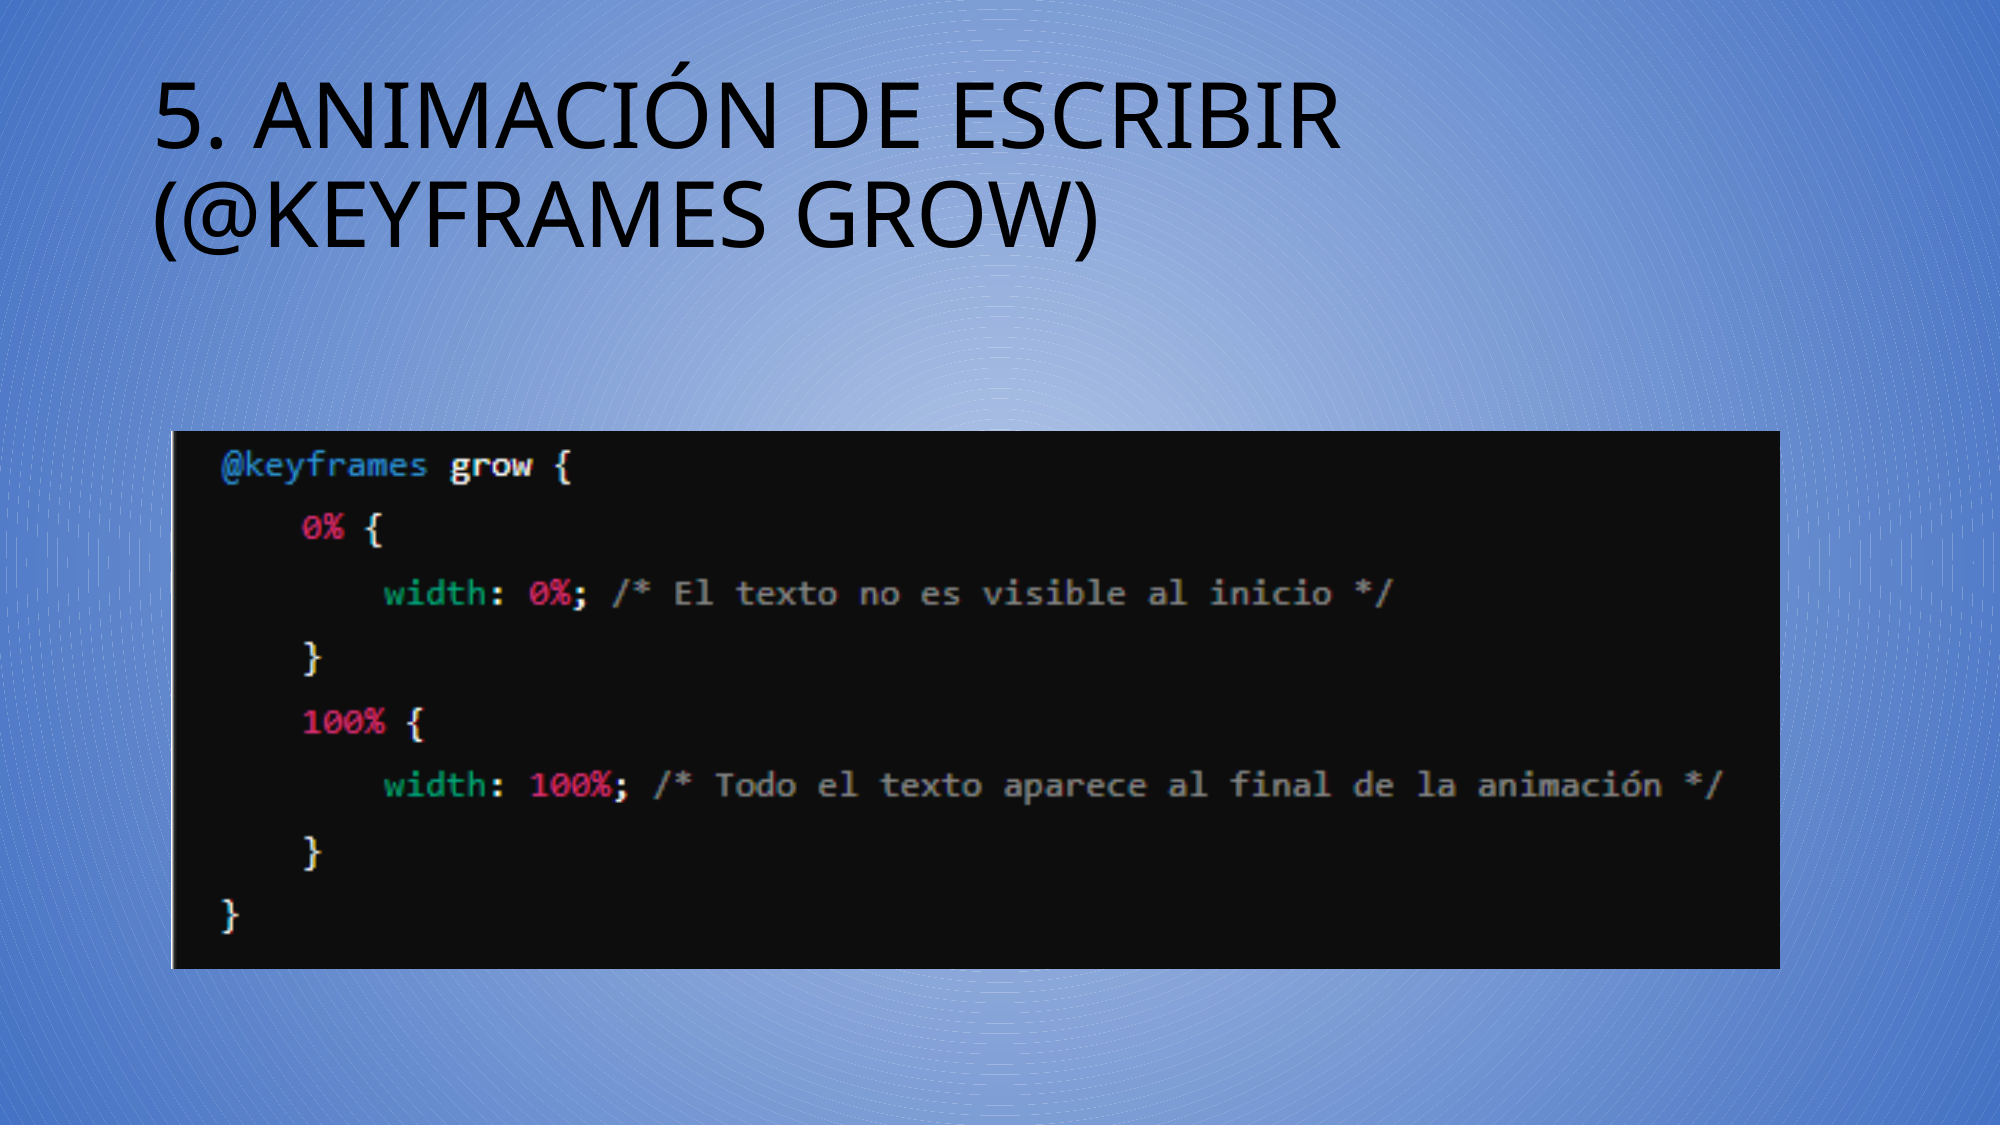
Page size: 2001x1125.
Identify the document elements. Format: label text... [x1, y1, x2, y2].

title 5. ANIMACIÓN DE ESCRIBIR (@KEYFRAMES GROW) [137, 59, 1863, 278]
picture [171, 431, 1780, 969]
